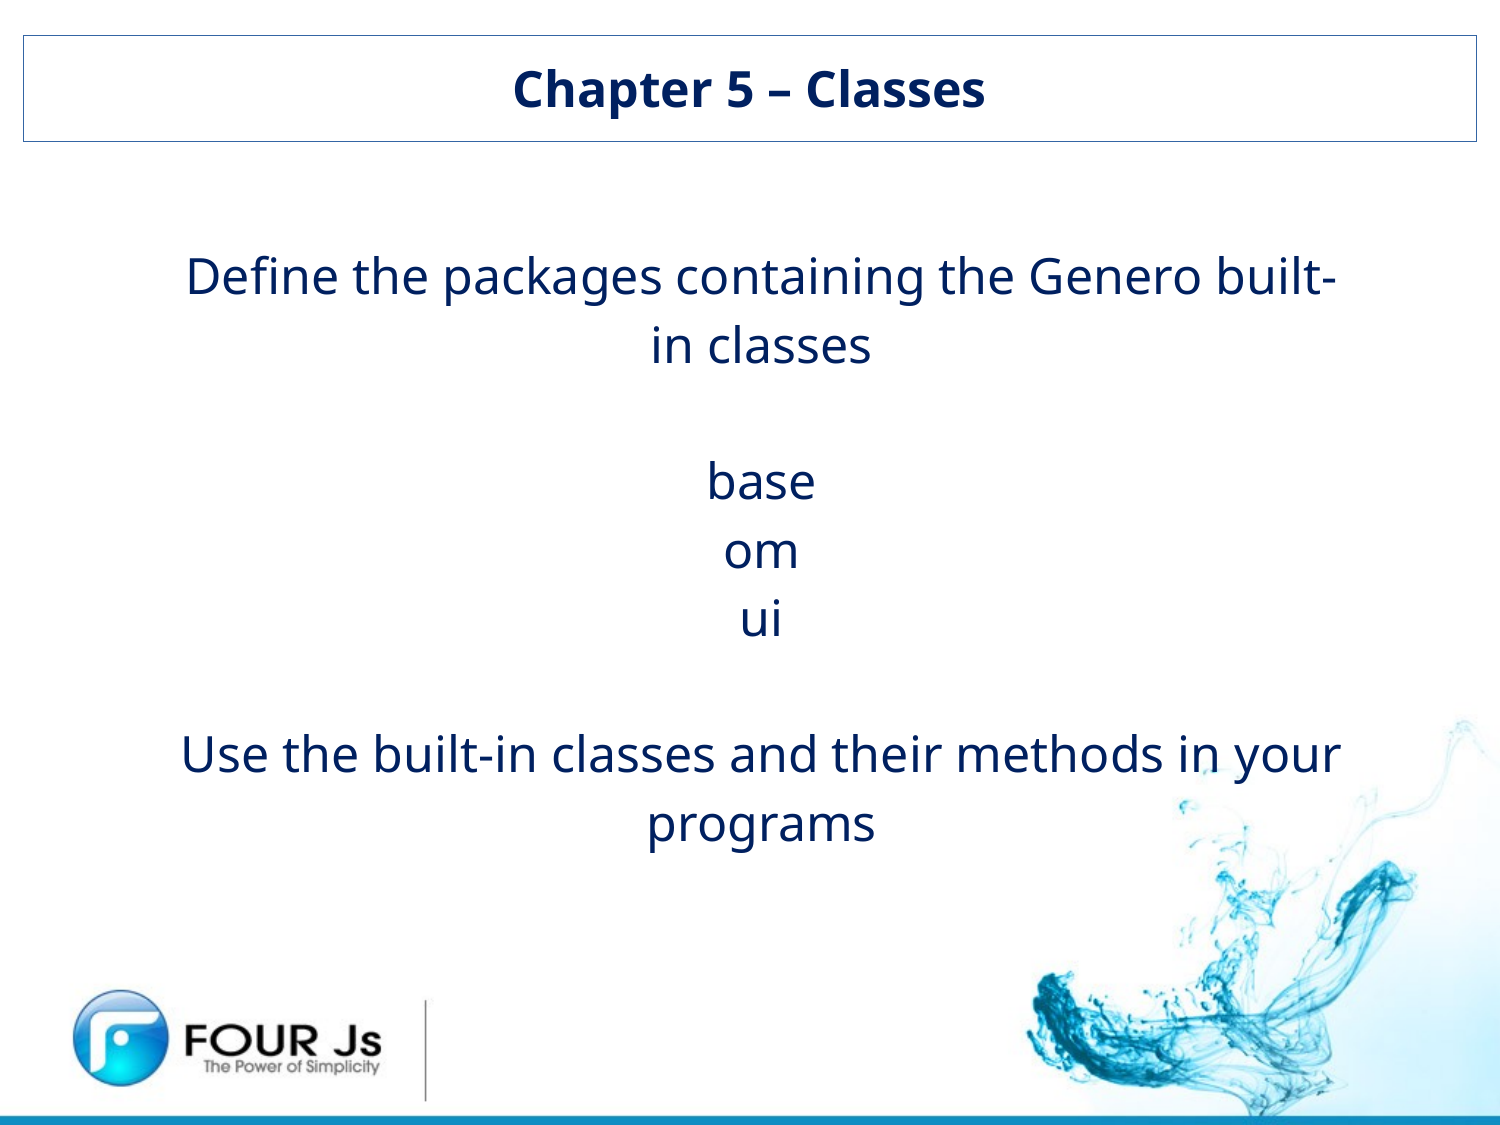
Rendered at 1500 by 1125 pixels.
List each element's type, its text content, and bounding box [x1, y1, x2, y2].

title Chapter 5 – Classes [23, 35, 1477, 142]
picture [0, 0, 1500, 1122]
text_box Define the packages containing the Genero built-in classes base om ui Use the built-in classes and their methods in your programs [153, 234, 1371, 945]
